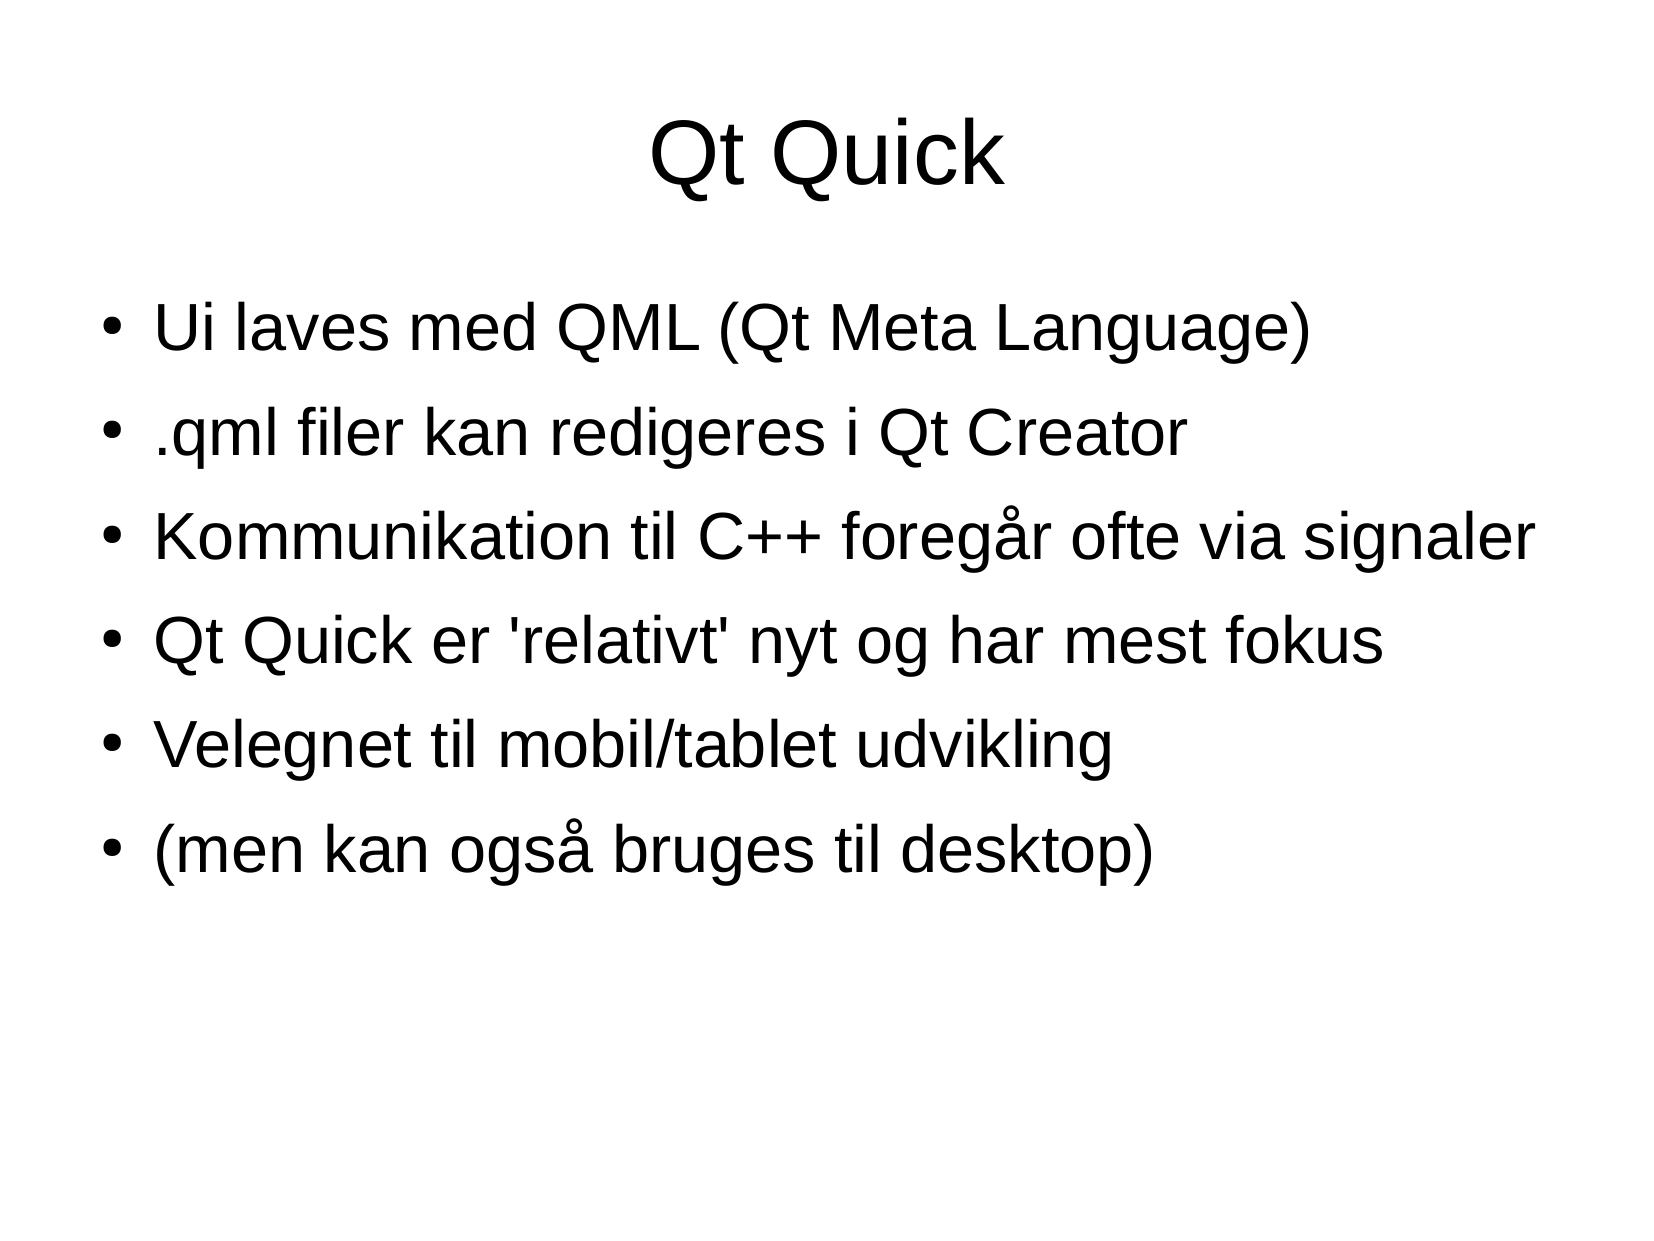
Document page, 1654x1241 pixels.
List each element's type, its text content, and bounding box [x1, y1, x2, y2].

list Ui laves med QML (Qt Meta Language) .qml filer kan redigeres i Qt Creator Kommunikation til C++ foregår ofte via signaler Qt Quick er 'relativt' nyt og har mest fokus Velegnet til mobil/tablet udvikling (men kan også bruges til desktop) [82, 290, 1571, 1010]
title Qt Quick [82, 49, 1571, 257]
